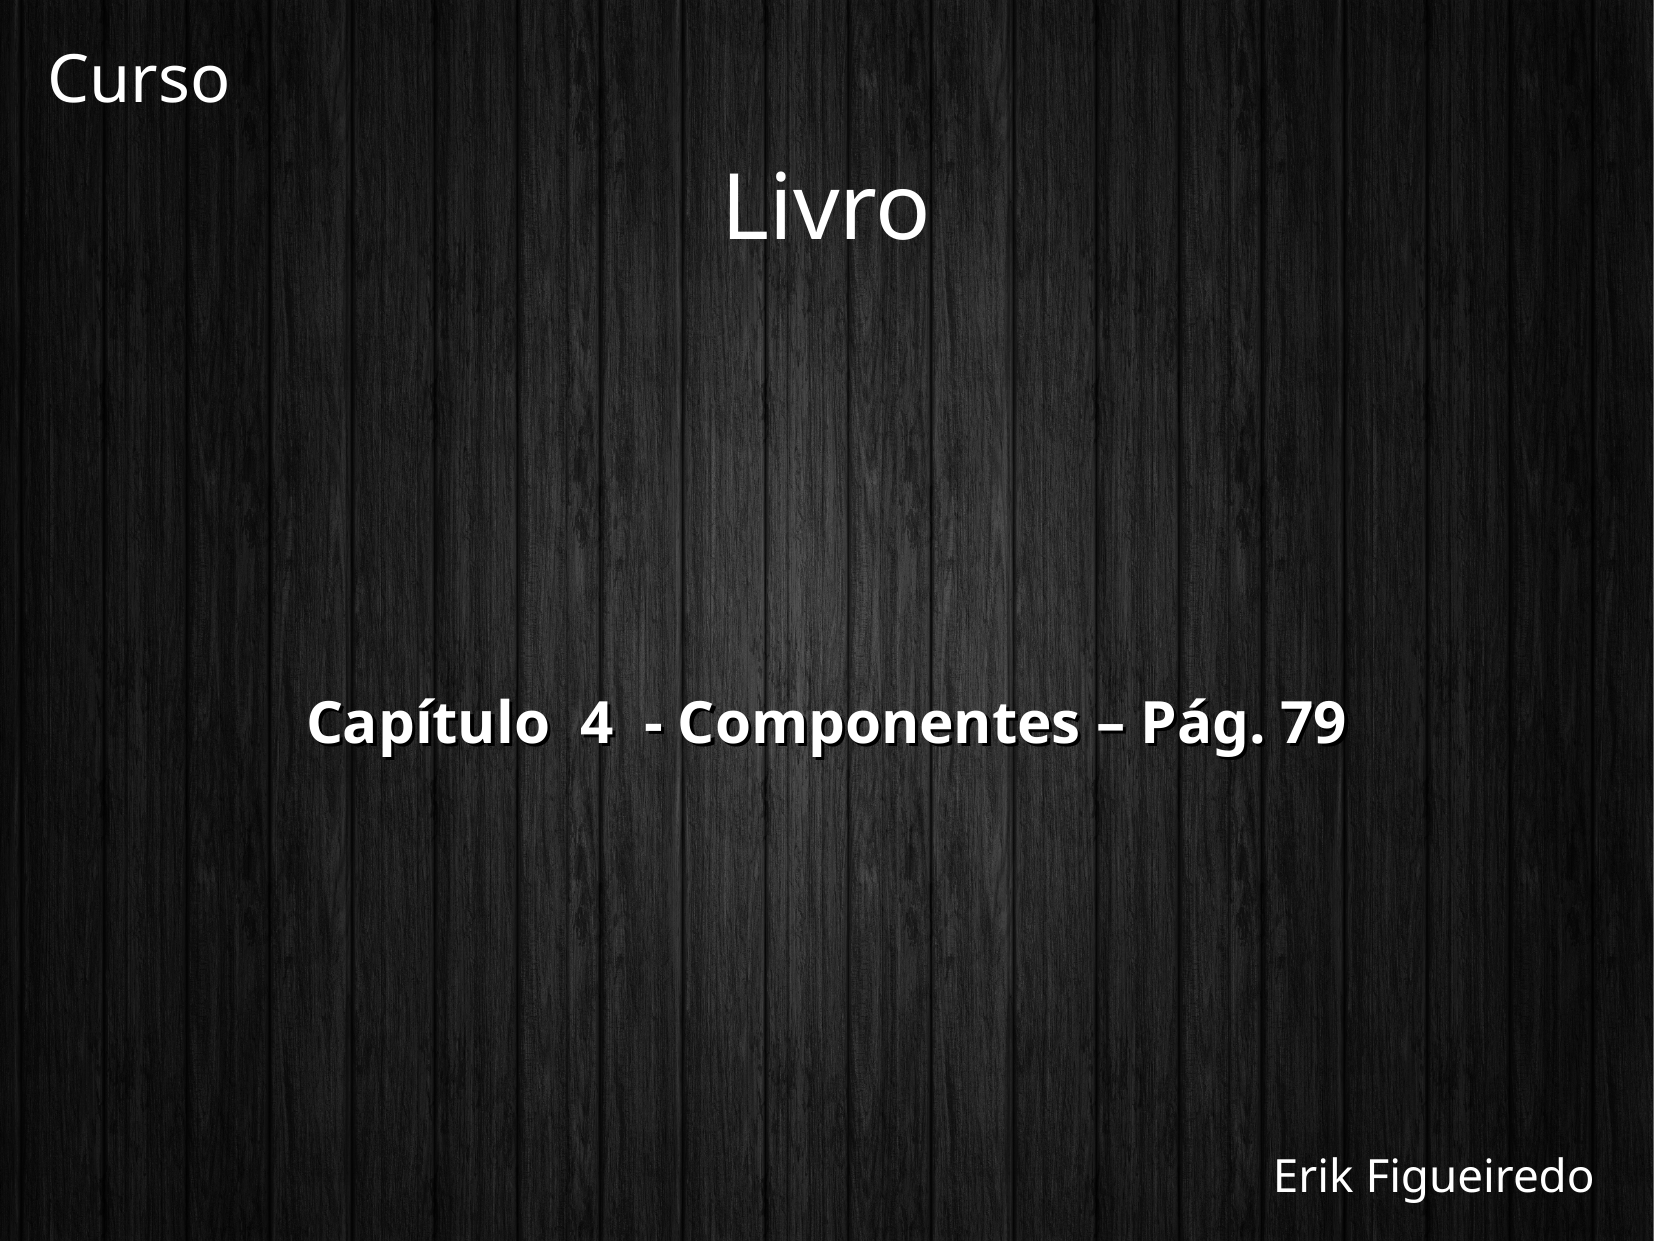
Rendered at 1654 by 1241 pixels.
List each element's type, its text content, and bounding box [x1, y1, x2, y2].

picture [0, 0, 1654, 1241]
text_box Curso [47, 35, 1087, 119]
text_box Erik Figueiredo [768, 1133, 1595, 1217]
list Capítulo 4 - Componentes – Pág. 79 [82, 311, 1571, 1131]
title Livro [82, 129, 1571, 278]
